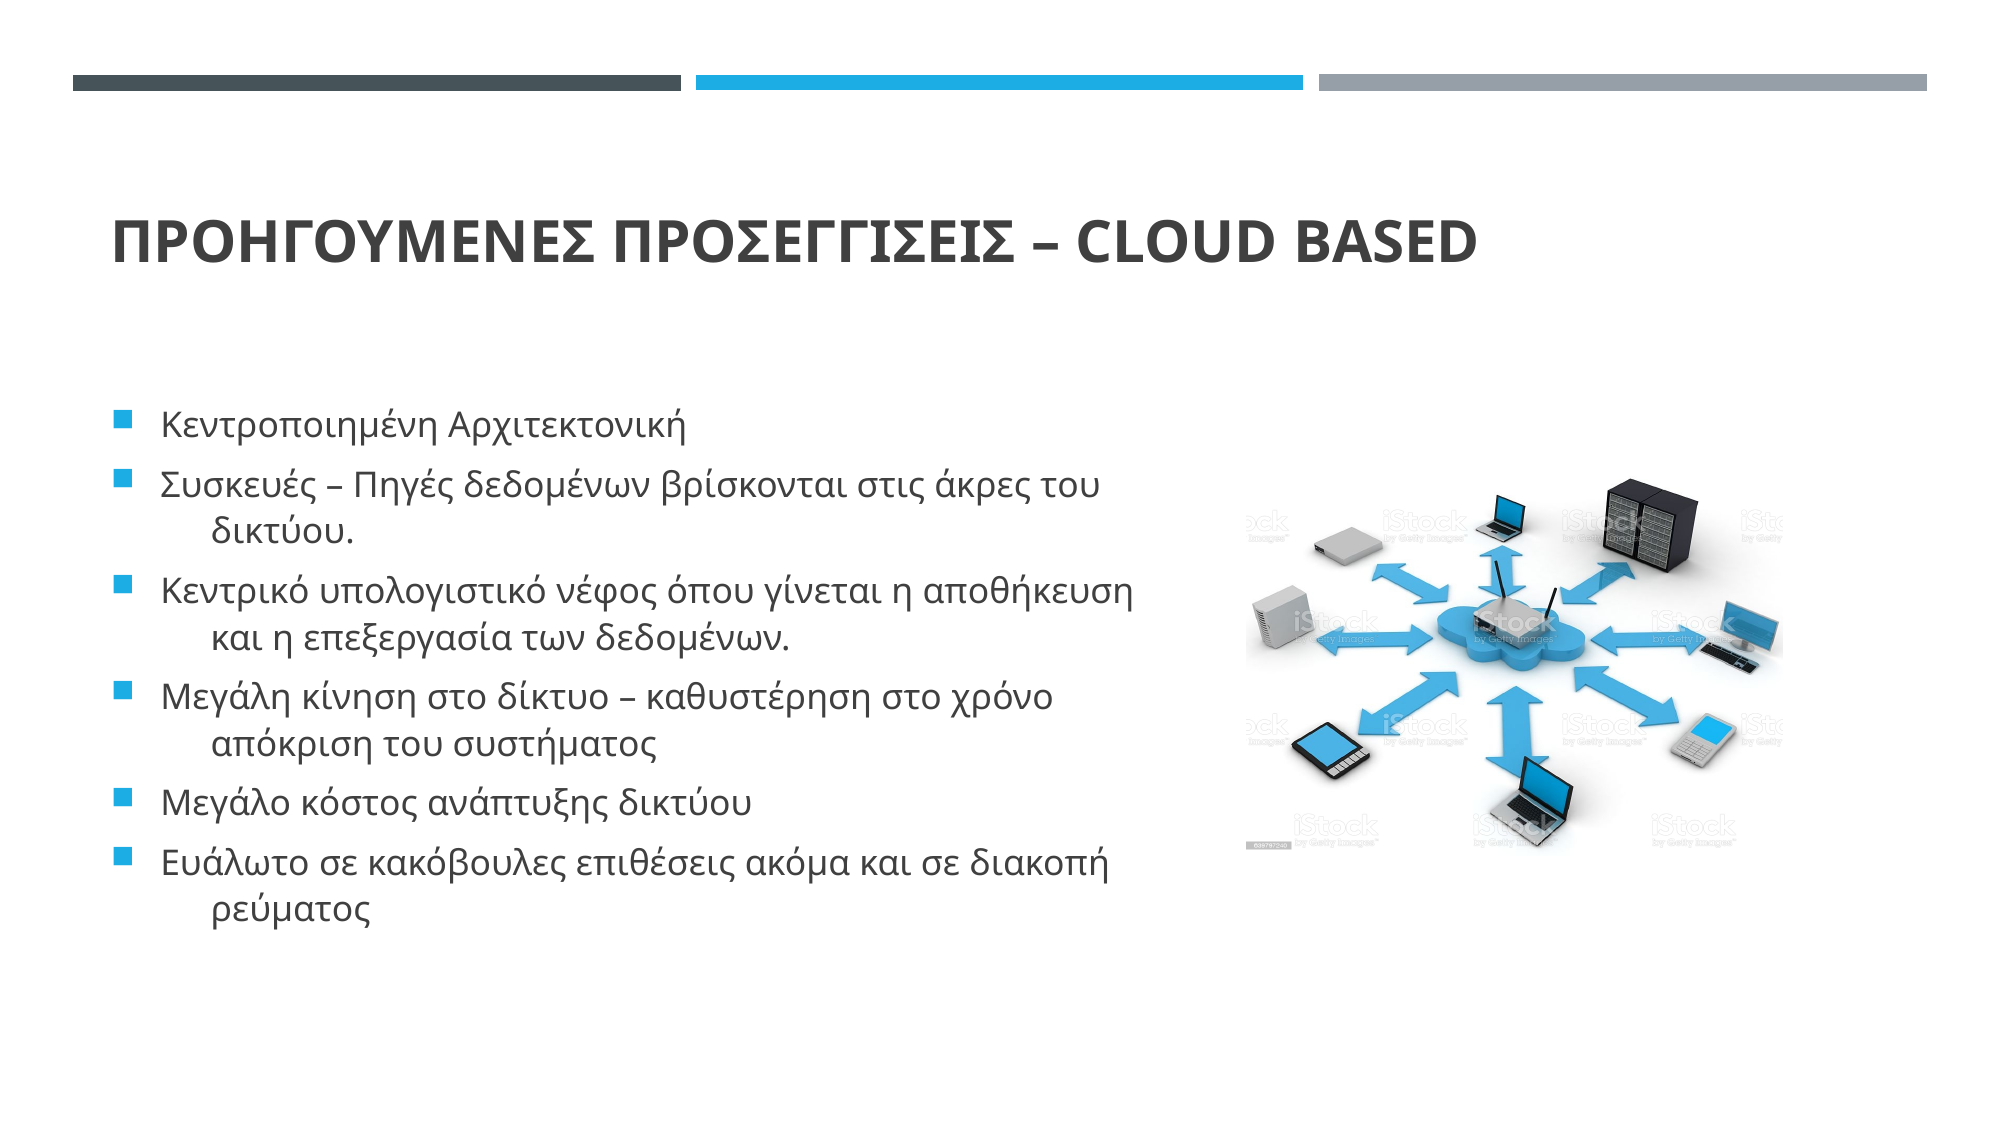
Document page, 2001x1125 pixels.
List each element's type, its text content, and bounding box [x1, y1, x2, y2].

picture [1246, 471, 1783, 856]
list Κεντροποιημένη Αρχιτεκτονική Συσκευές – Πηγές δεδομένων βρίσκονται στις άκρες του δικτύου. Κεντρικό υπολογιστικό νέφος όπου γίνεται η αποθήκευση και η επεξεργασία των δεδομένων. Μεγάλη κίνηση στο δίκτυο – καθυστέρηση στο χρόνο απόκριση του συστήματος Μεγάλο κόστος ανάπτυξης δικτύου Ευάλωτο σε κακόβουλες επιθέσεις ακόμα και σε διακοπή ρεύματος [95, 365, 1182, 962]
title Προηγουμενεσ προσεγγισεισ – CLOUD Based [95, 119, 1905, 282]
